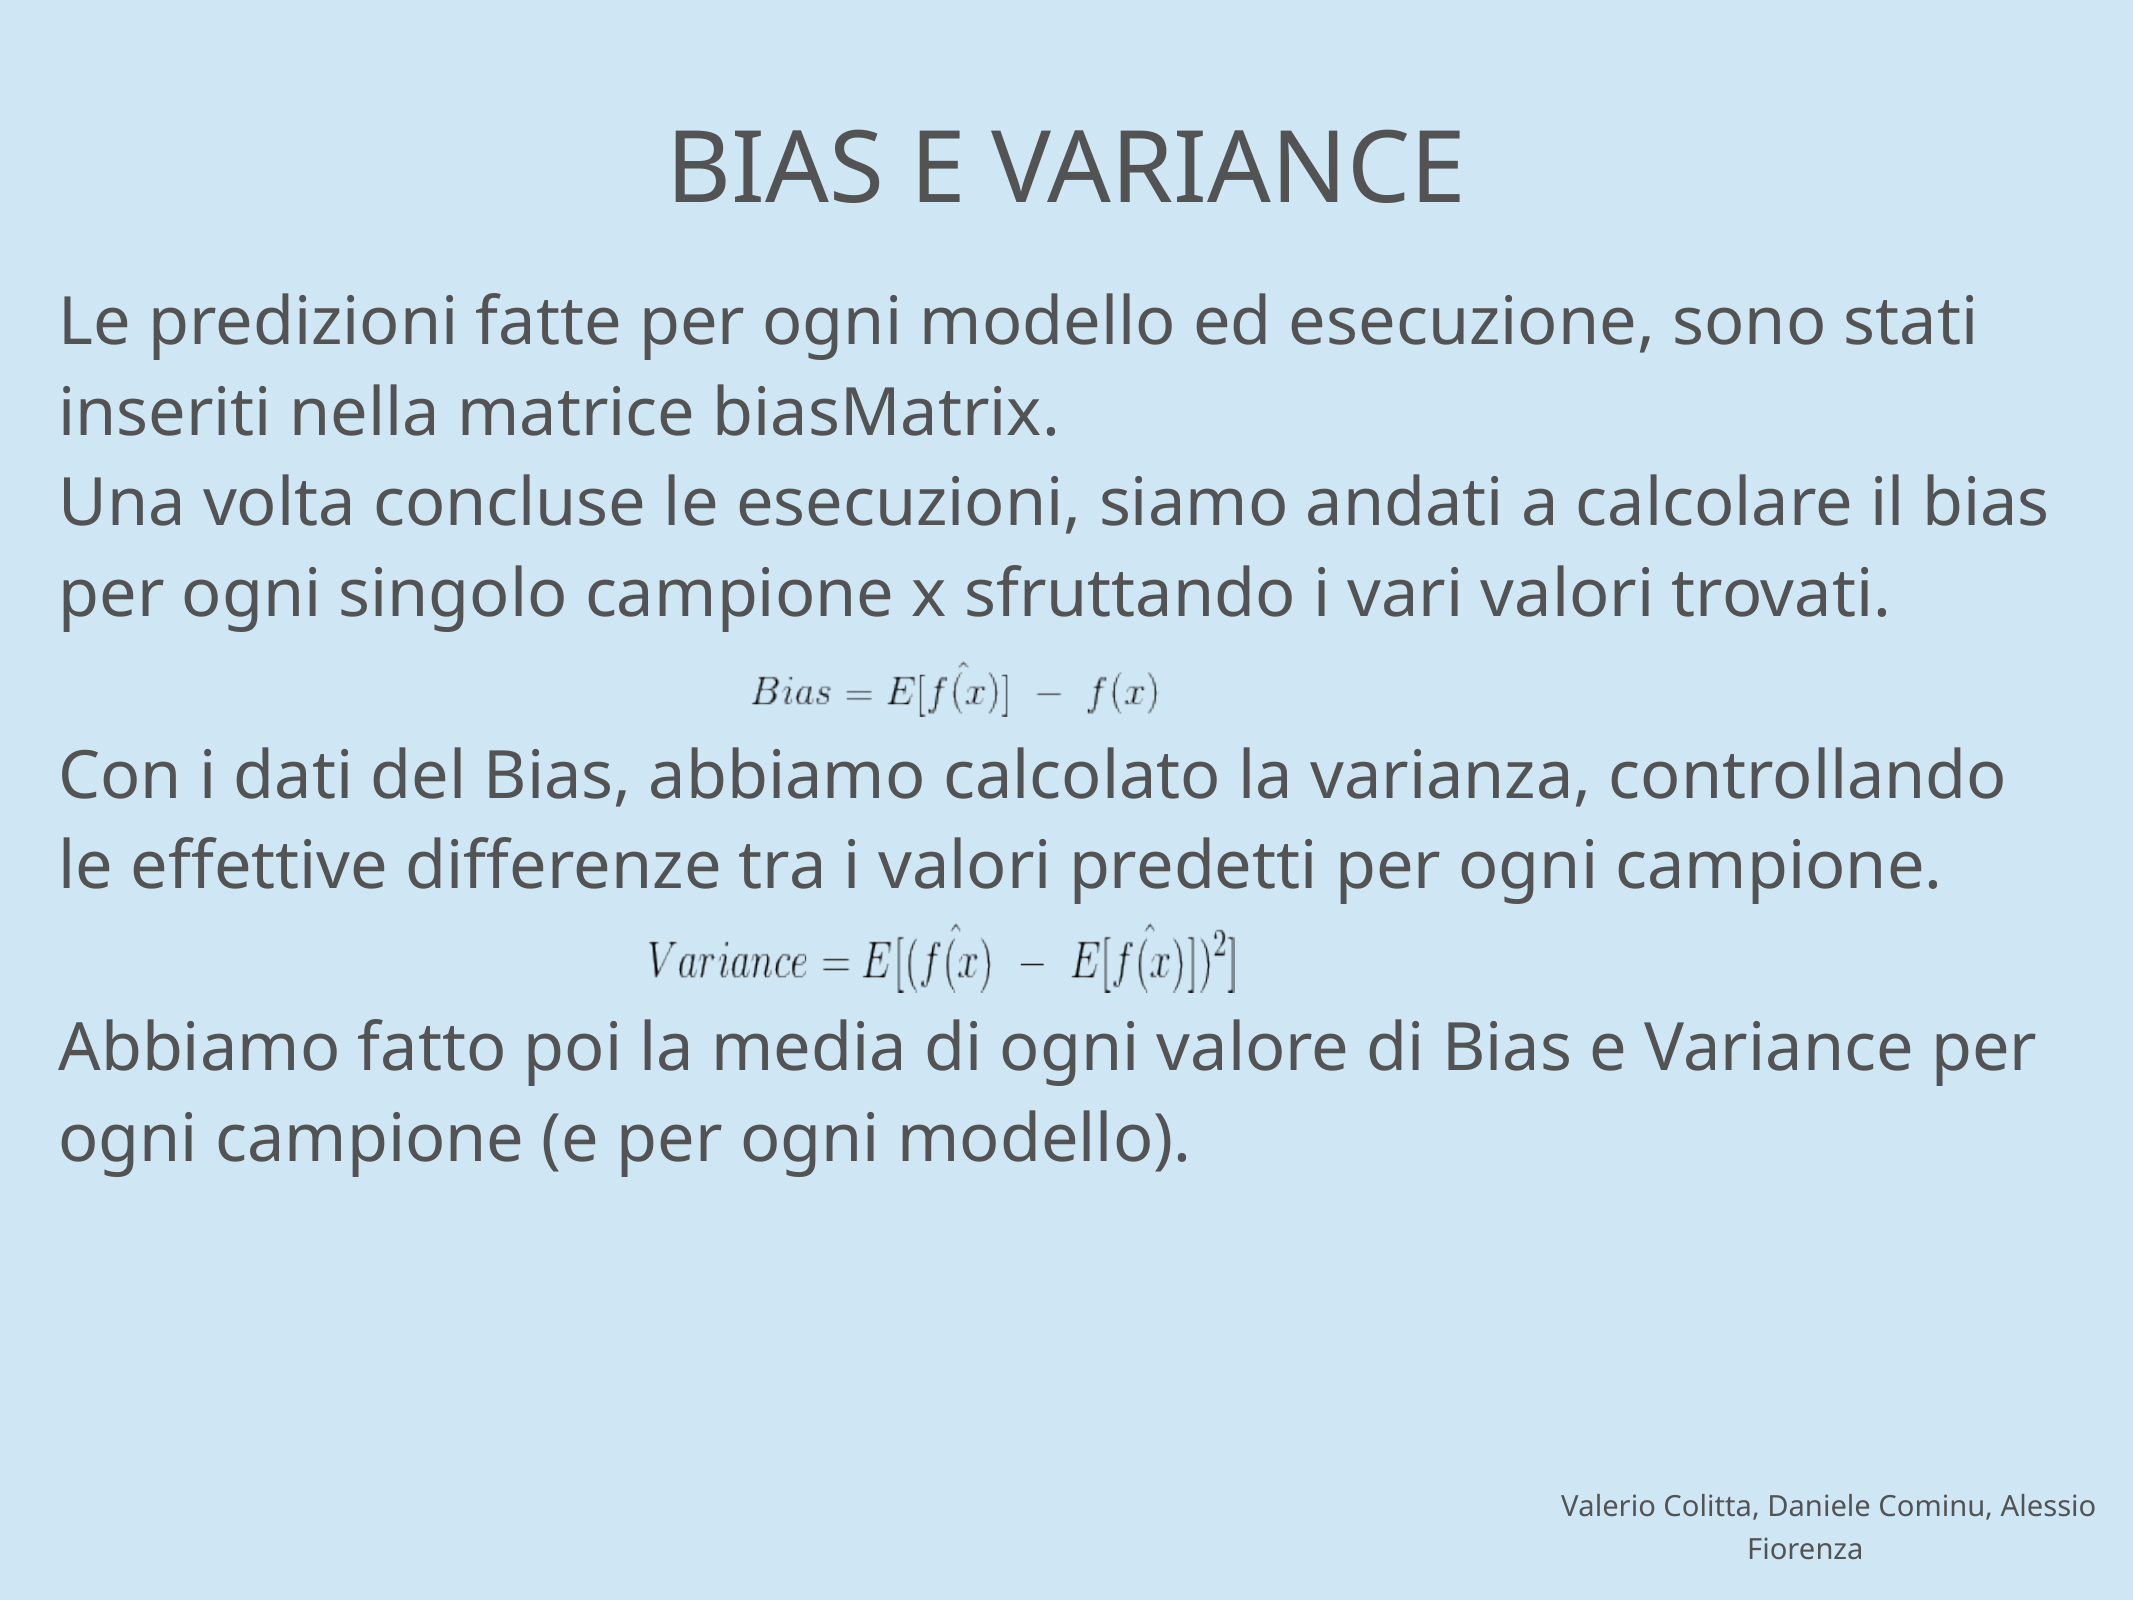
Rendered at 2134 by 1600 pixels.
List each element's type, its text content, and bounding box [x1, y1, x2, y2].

title BIAS E VARIANCE [58, 94, 2075, 282]
subtitle Le predizioni fatte per ogni modello ed esecuzione, sono stati inseriti nella matrice biasMatrix. Una volta concluse le esecuzioni, siamo andati a calcolare il bias per ogni singolo campione x sfruttando i vari valori trovati. Con i dati del Bias, abbiamo calcolato la varianza, controllando le effettive differenze tra i valori predetti per ogni campione. Abbiamo fatto poi la media di ogni valore di Bias e Variance per ogni campione (e per ogni modello). [58, 282, 2075, 1171]
text_box Valerio Colitta, Daniele Cominu, Alessio Fiorenza [1467, 1496, 2134, 1558]
picture [649, 923, 1235, 993]
picture [750, 661, 1159, 717]
